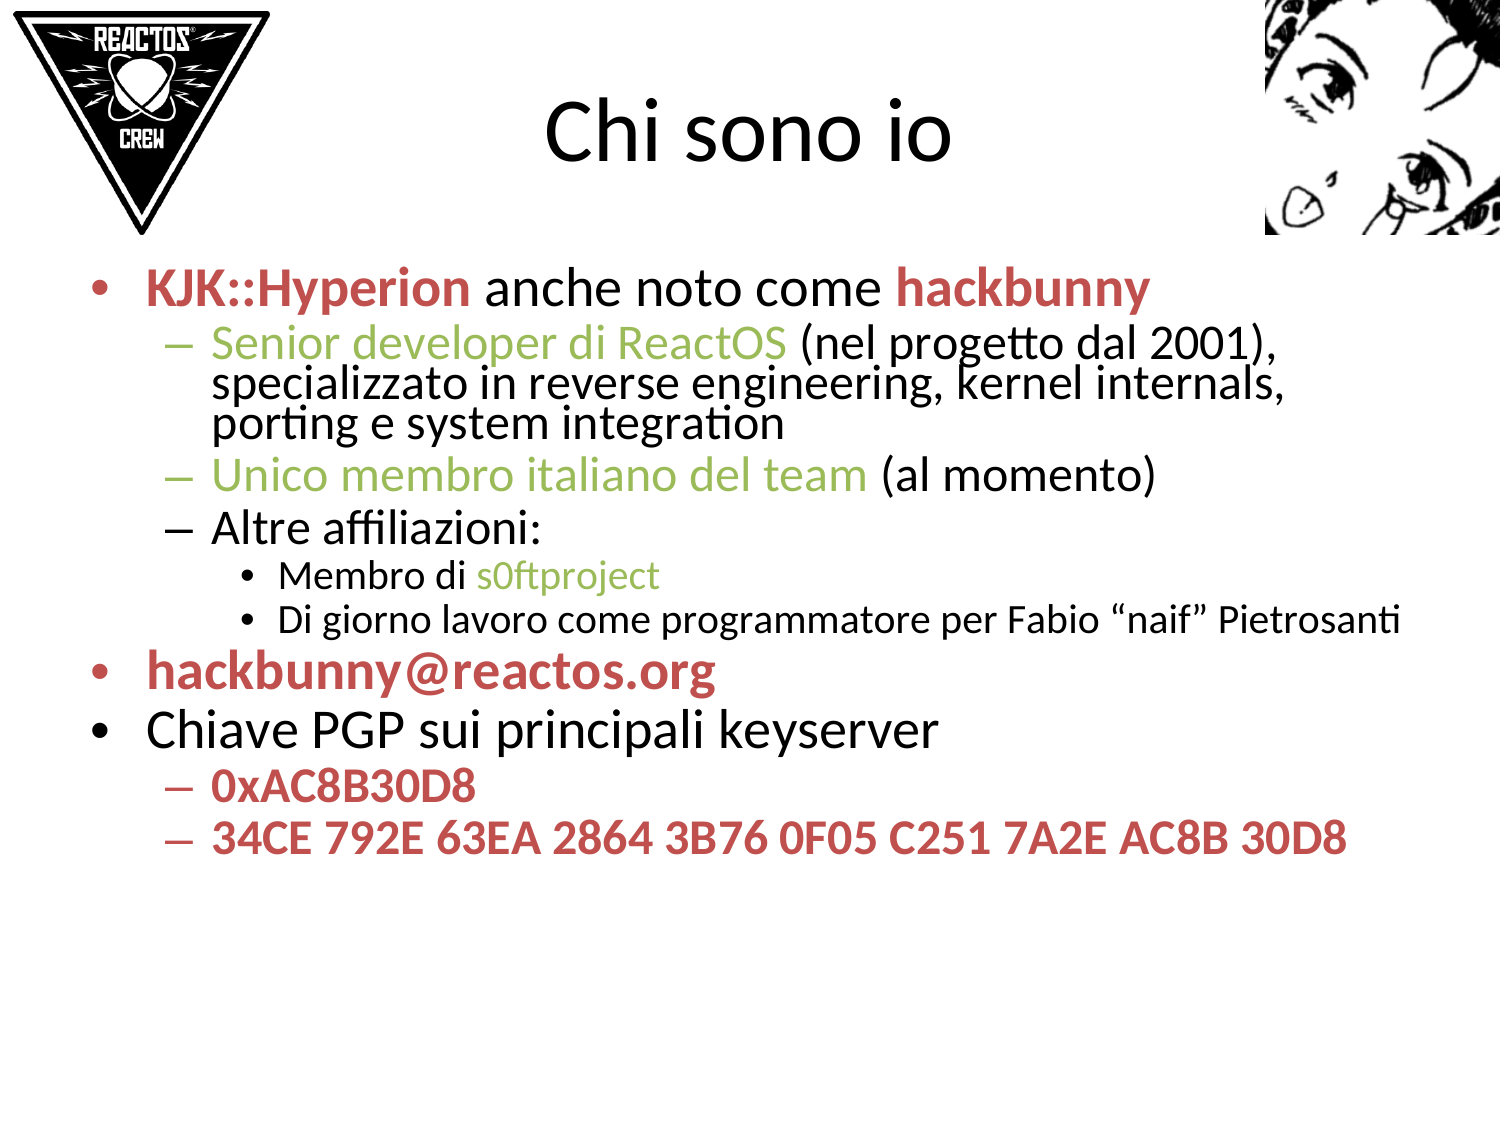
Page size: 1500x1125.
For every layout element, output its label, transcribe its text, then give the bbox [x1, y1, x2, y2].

list KJK::Hyperion anche noto come hackbunny Senior developer di ReactOS (nel progetto dal 2001), specializzato in reverse engineering, kernel internals, porting e system integration Unico membro italiano del team (al momento) Altre affiliazioni: Membro di s0ftproject Di giorno lavoro come programmatore per Fabio “naif” Pietrosanti hackbunny@reactos.org Chiave PGP sui principali keyserver 0xAC8B30D8 34CE 792E 63EA 2864 3B76 0F05 C251 7A2E AC8B 30D8 [75, 262, 1426, 1006]
picture [1265, 0, 1500, 235]
picture [13, 11, 270, 235]
title Chi sono io [270, 45, 1265, 233]
